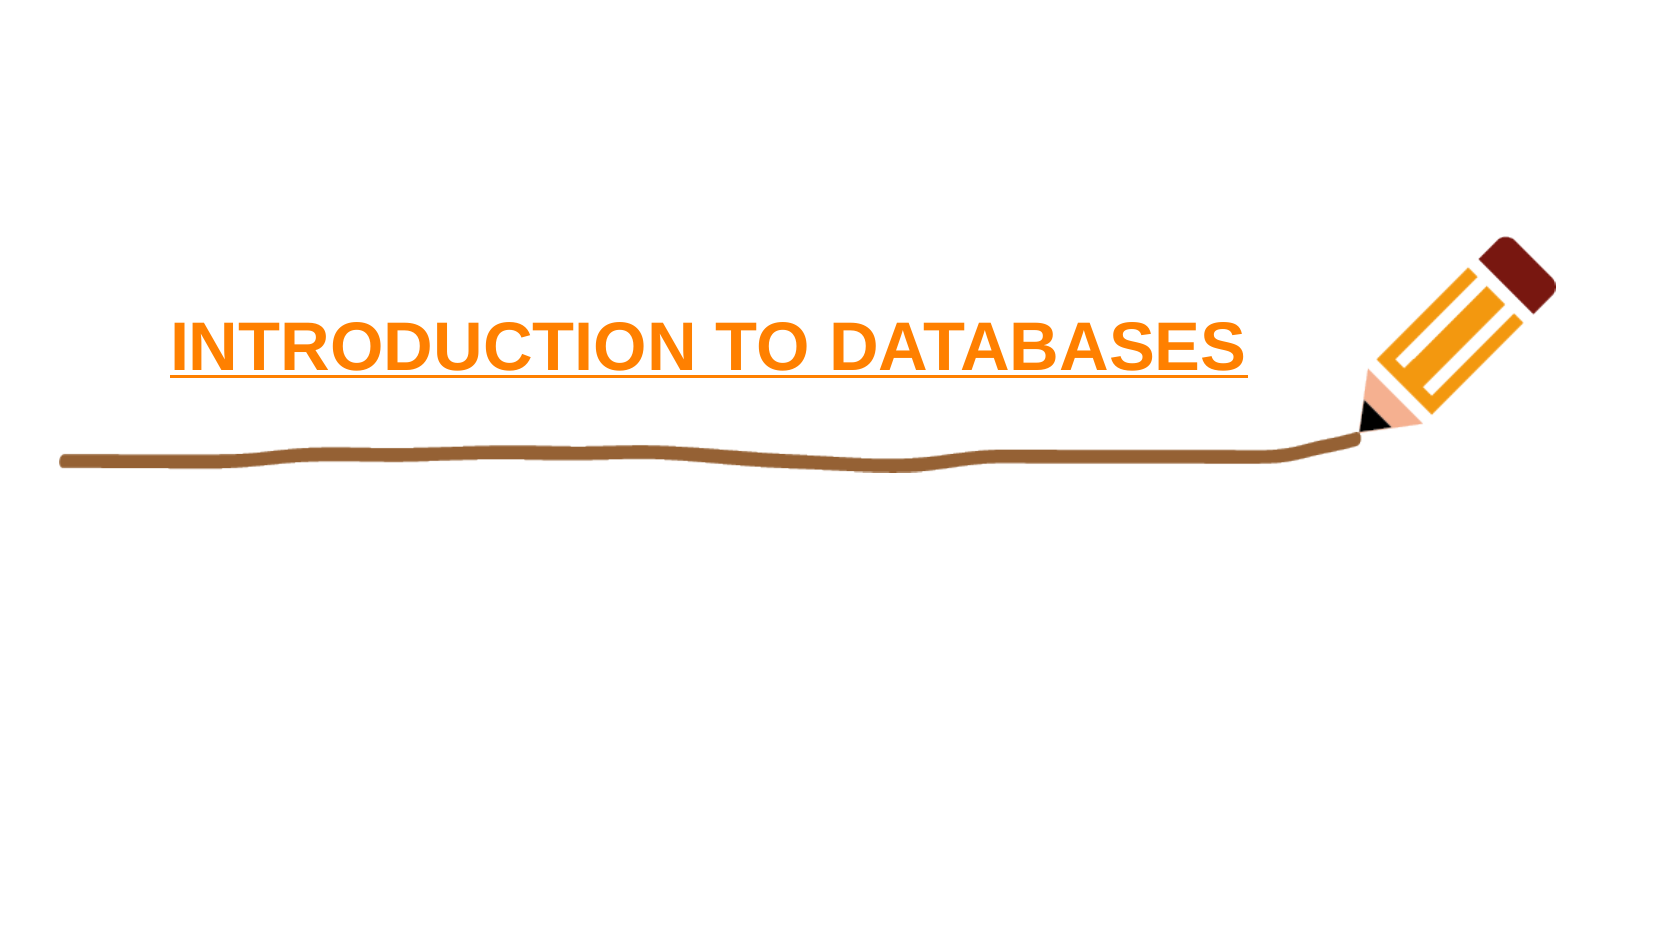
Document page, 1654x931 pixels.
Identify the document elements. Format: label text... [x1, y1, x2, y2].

title INTRODUCTION TO DATABASES [88, 265, 1329, 429]
picture [59, 236, 1556, 473]
